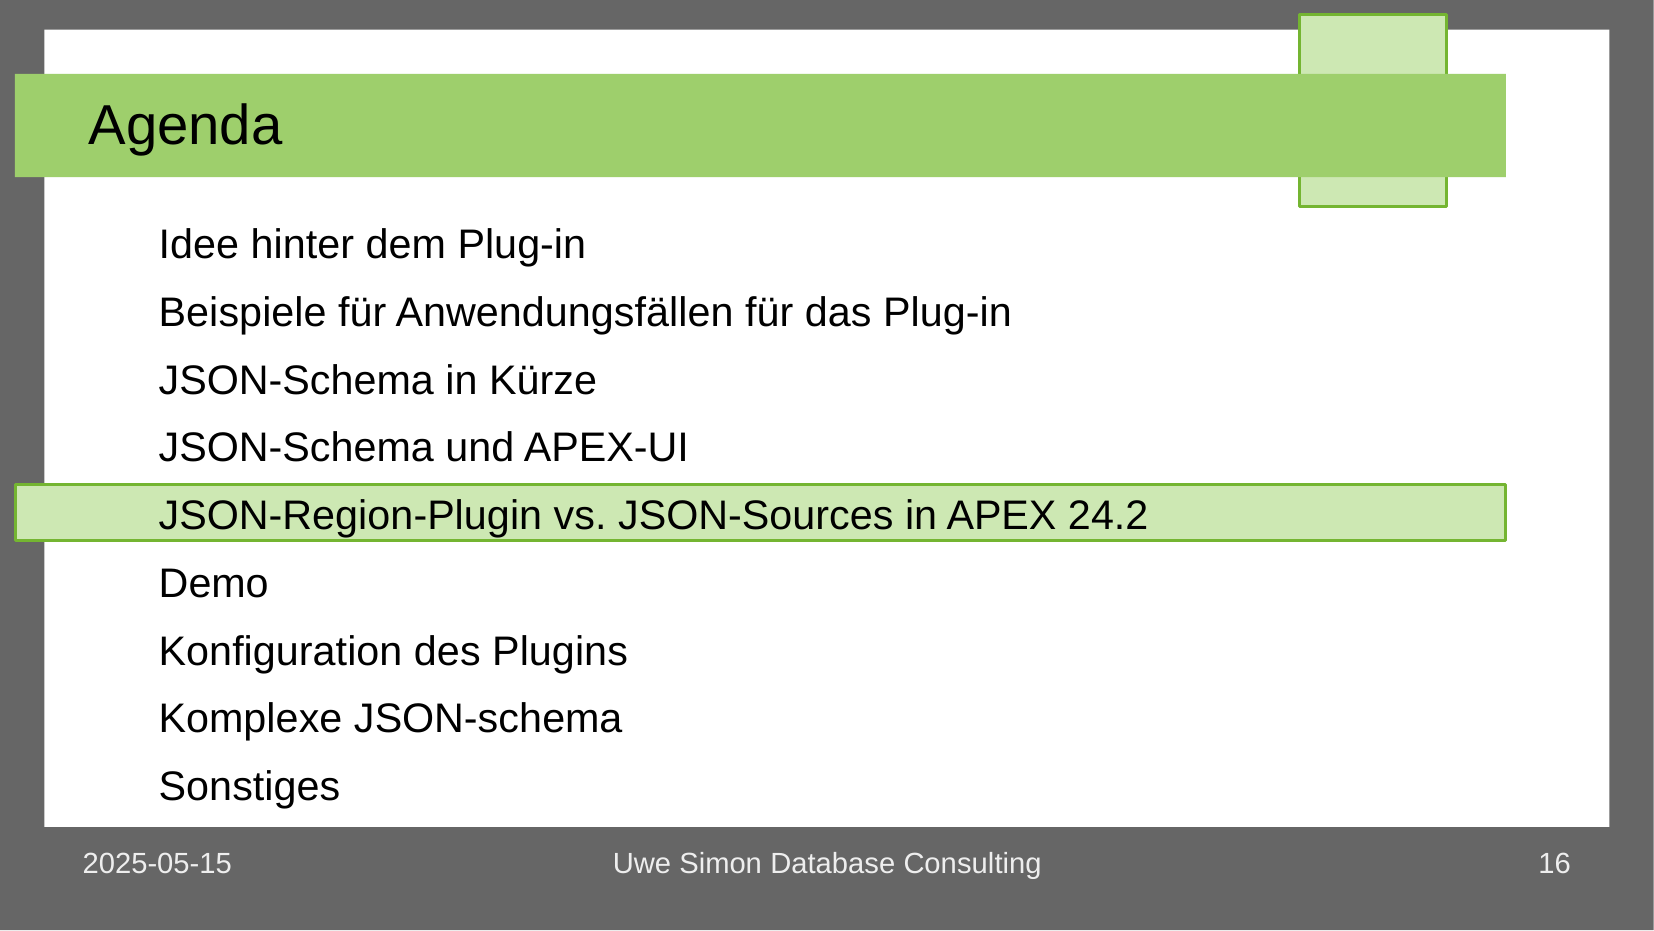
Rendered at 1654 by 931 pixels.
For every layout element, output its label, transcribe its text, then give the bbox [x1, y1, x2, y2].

text_box [15, 484, 88, 541]
title Agenda [88, 73, 1506, 178]
list Idee hinter dem Plug-in Beispiele für Anwendungsfällen für das Plug-in JSON-Schema in Kürze JSON-Schema und APEX-UI JSON-Region-Plugin vs. JSON-Sources in APEX 24.2 Demo Konfiguration des Plugins Komplexe JSON-schema Sonstiges [88, 221, 1565, 813]
